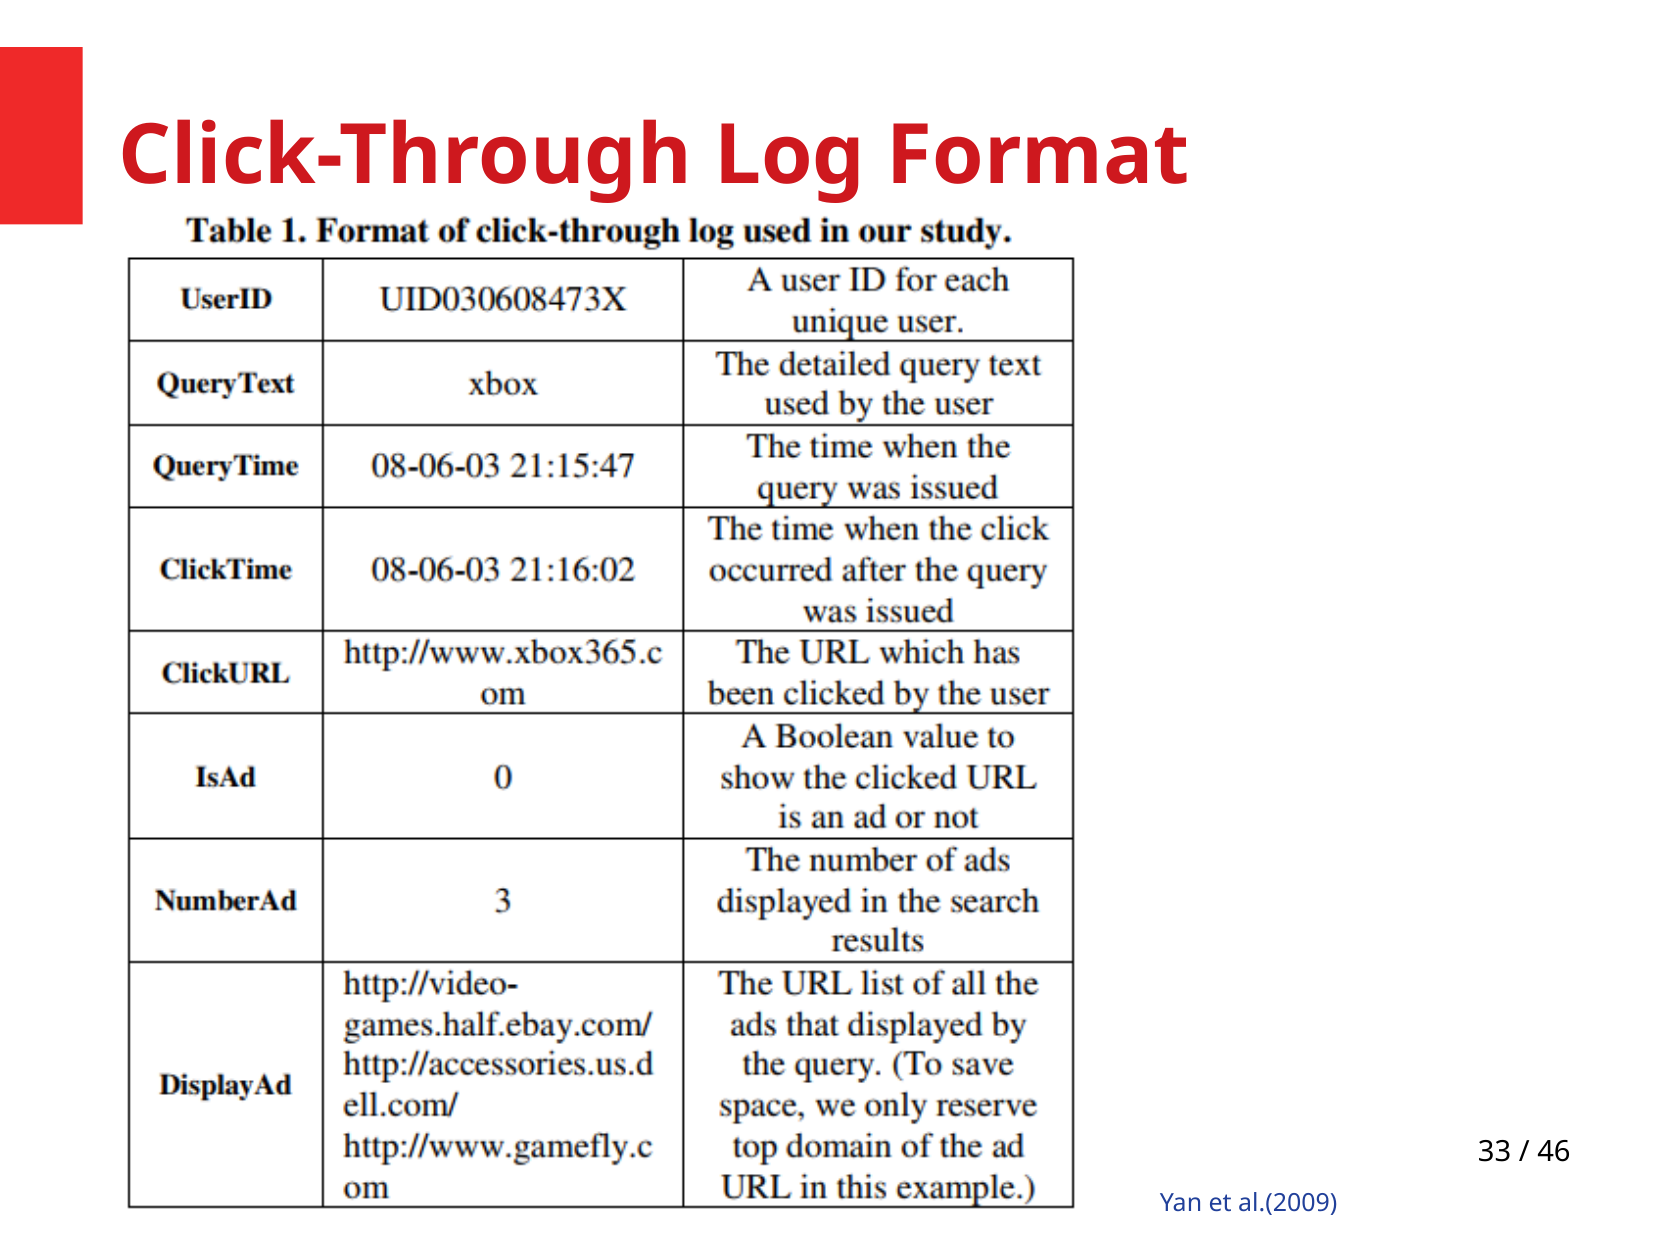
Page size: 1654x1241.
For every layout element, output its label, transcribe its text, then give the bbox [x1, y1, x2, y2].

picture [105, 209, 1100, 1231]
text_box Yan et al.(2009) [1145, 1177, 1416, 1222]
title Click-Through Log Format [118, 49, 1571, 257]
